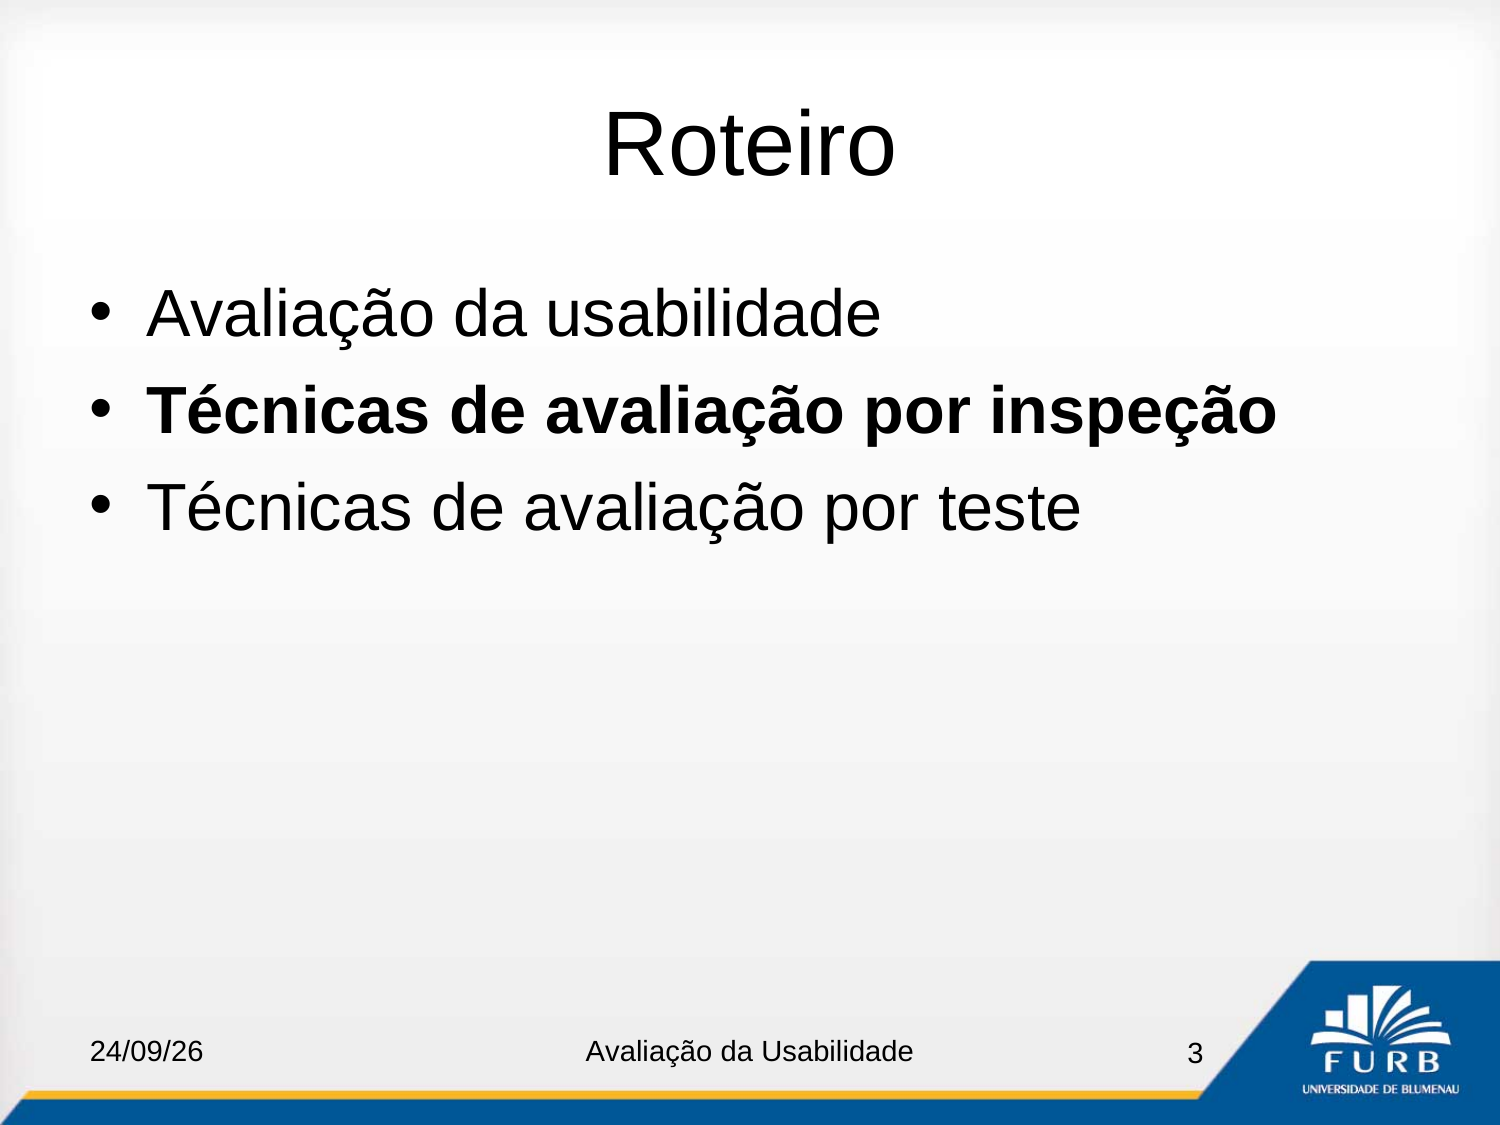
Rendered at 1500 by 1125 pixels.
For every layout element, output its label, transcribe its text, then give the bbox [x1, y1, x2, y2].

picture [0, 0, 1500, 1125]
title Roteiro [75, 45, 1426, 233]
list Avaliação da usabilidade Técnicas de avaliação por inspeção Técnicas de avaliação por teste [75, 262, 1426, 1005]
